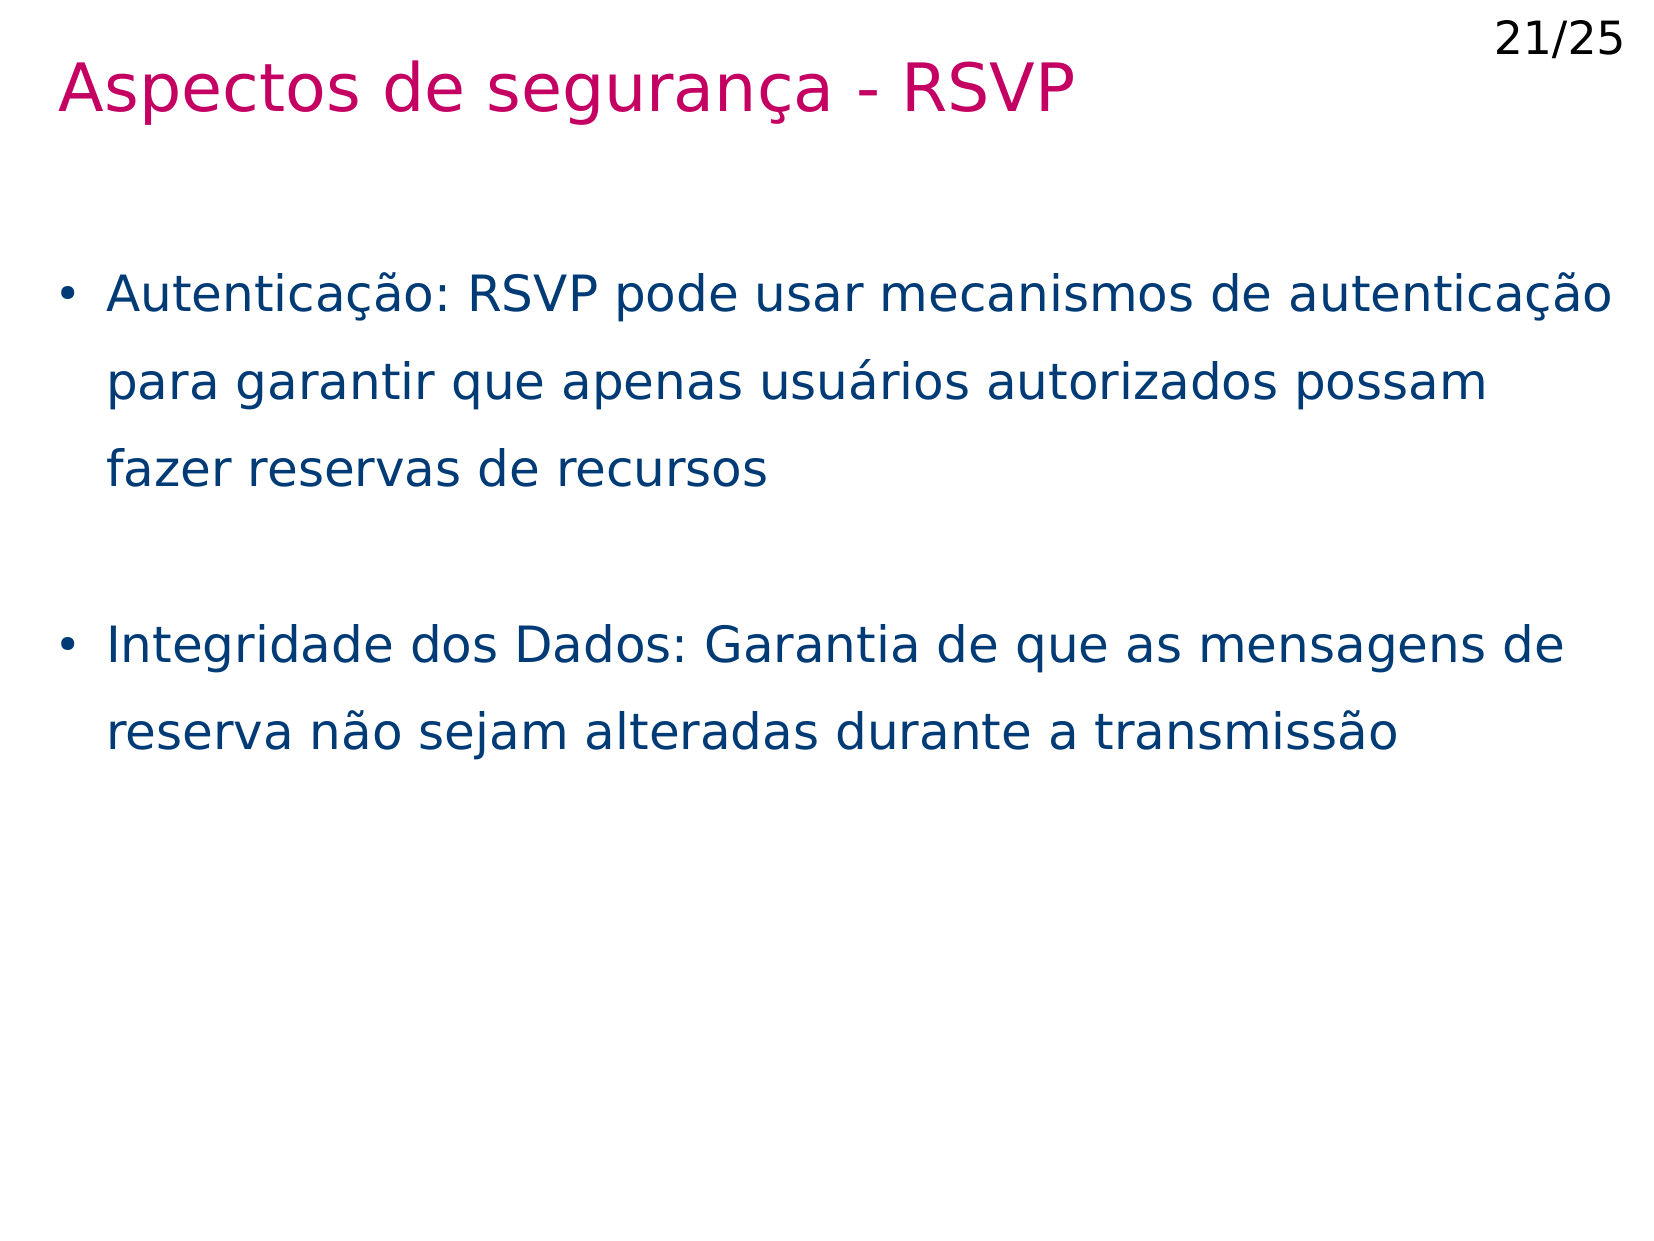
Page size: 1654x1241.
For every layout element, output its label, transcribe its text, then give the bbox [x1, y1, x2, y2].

title Aspectos de segurança - RSVP [59, 29, 1625, 148]
list Autenticação: RSVP pode usar mecanismos de autenticação para garantir que apenas usuários autorizados possam fazer reservas de recursos Integridade dos Dados: Garantia de que as mensagens de reserva não sejam alteradas durante a transmissão [59, 236, 1625, 1211]
